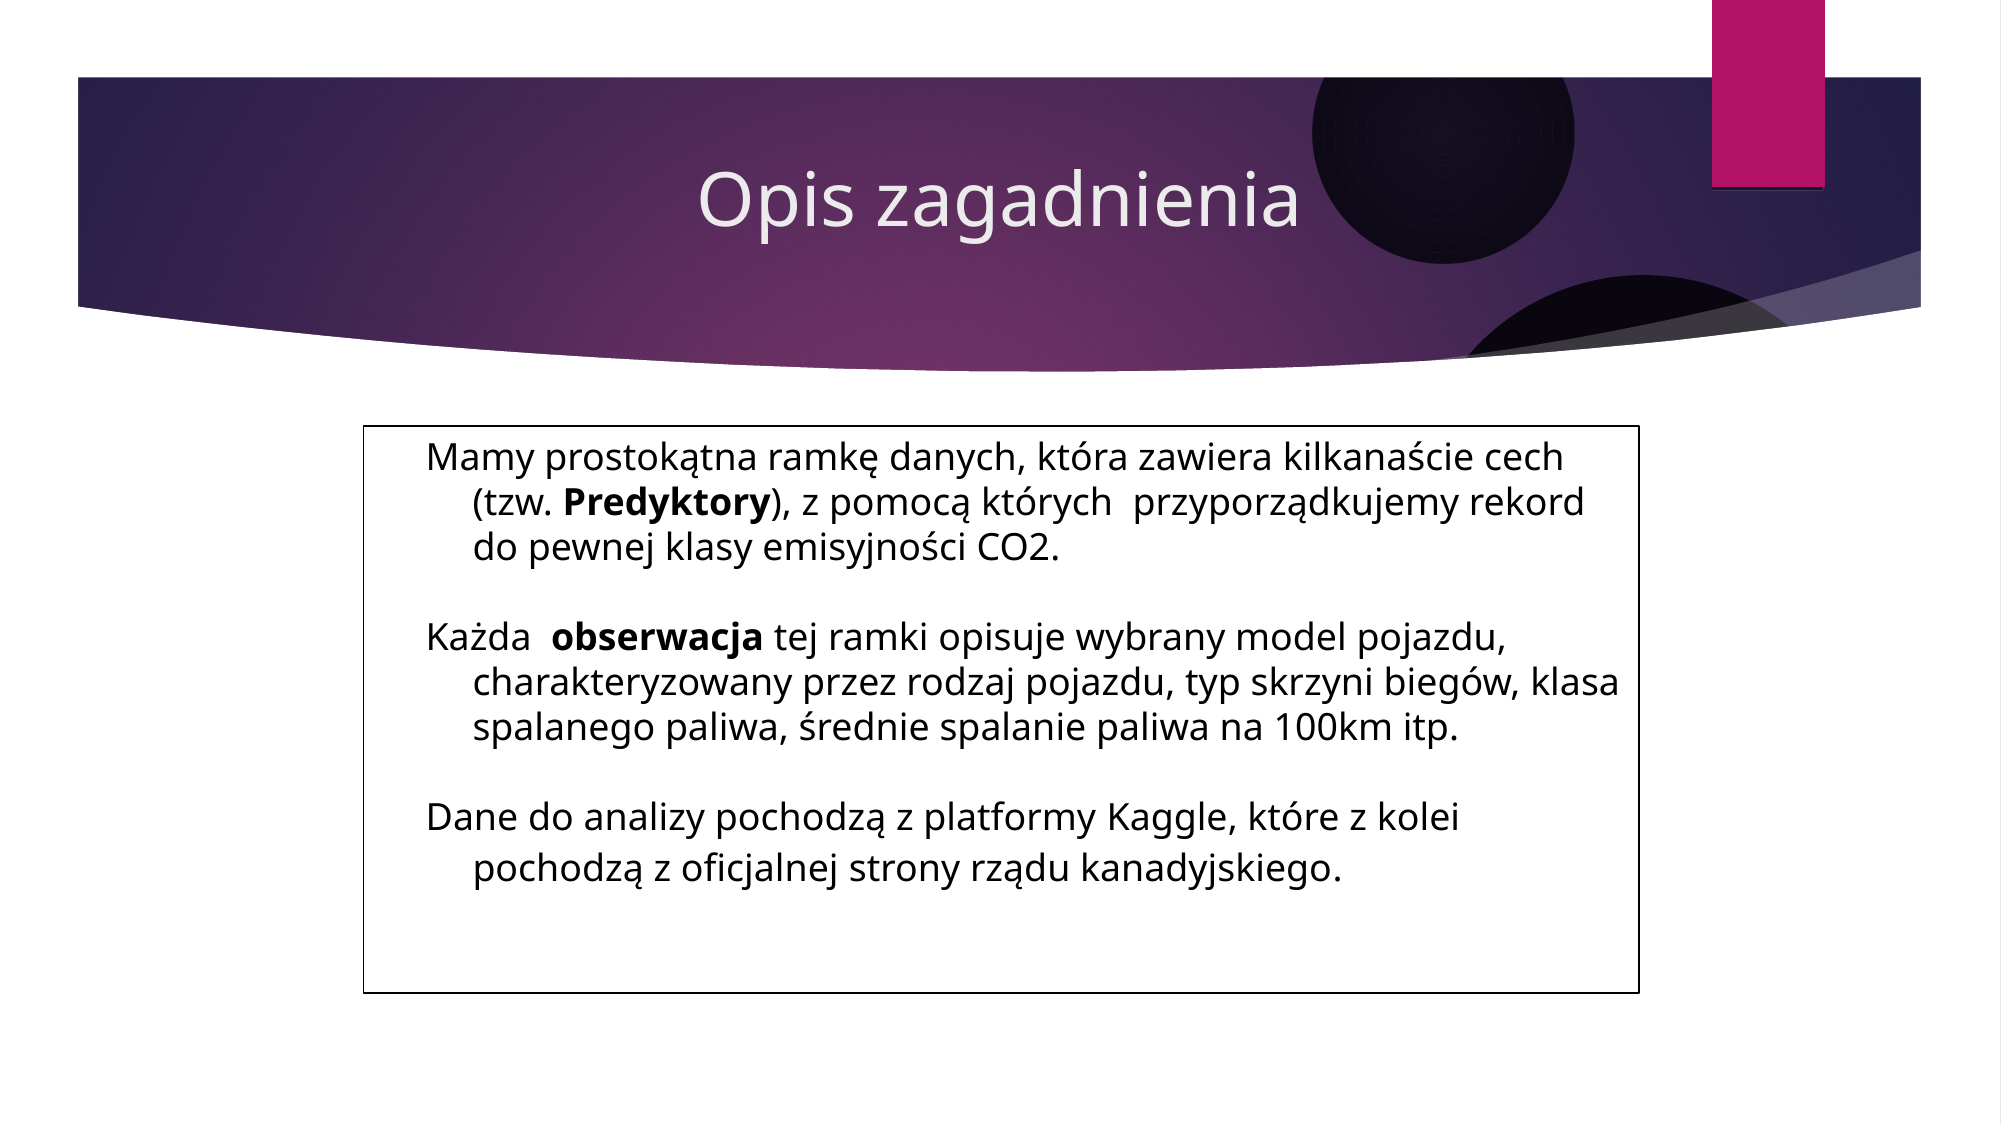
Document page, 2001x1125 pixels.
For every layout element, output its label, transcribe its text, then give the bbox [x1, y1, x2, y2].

title Opis zagadnienia [281, 138, 1719, 255]
text_box Mamy prostokątna ramkę danych, która zawiera kilkanaście cech (tzw. Predyktory), z pomocą których przyporządkujemy rekord do pewnej klasy emisyjności CO2. Każda obserwacja tej ramki opisuje wybrany model pojazdu, charakteryzowany przez rodzaj pojazdu, typ skrzyni biegów, klasa spalanego paliwa, średnie spalanie paliwa na 100km itp. Dane do analizy pochodzą z platformy Kaggle, które z kolei pochodzą z oficjalnej strony rządu kanadyjskiego . [363, 425, 1640, 987]
